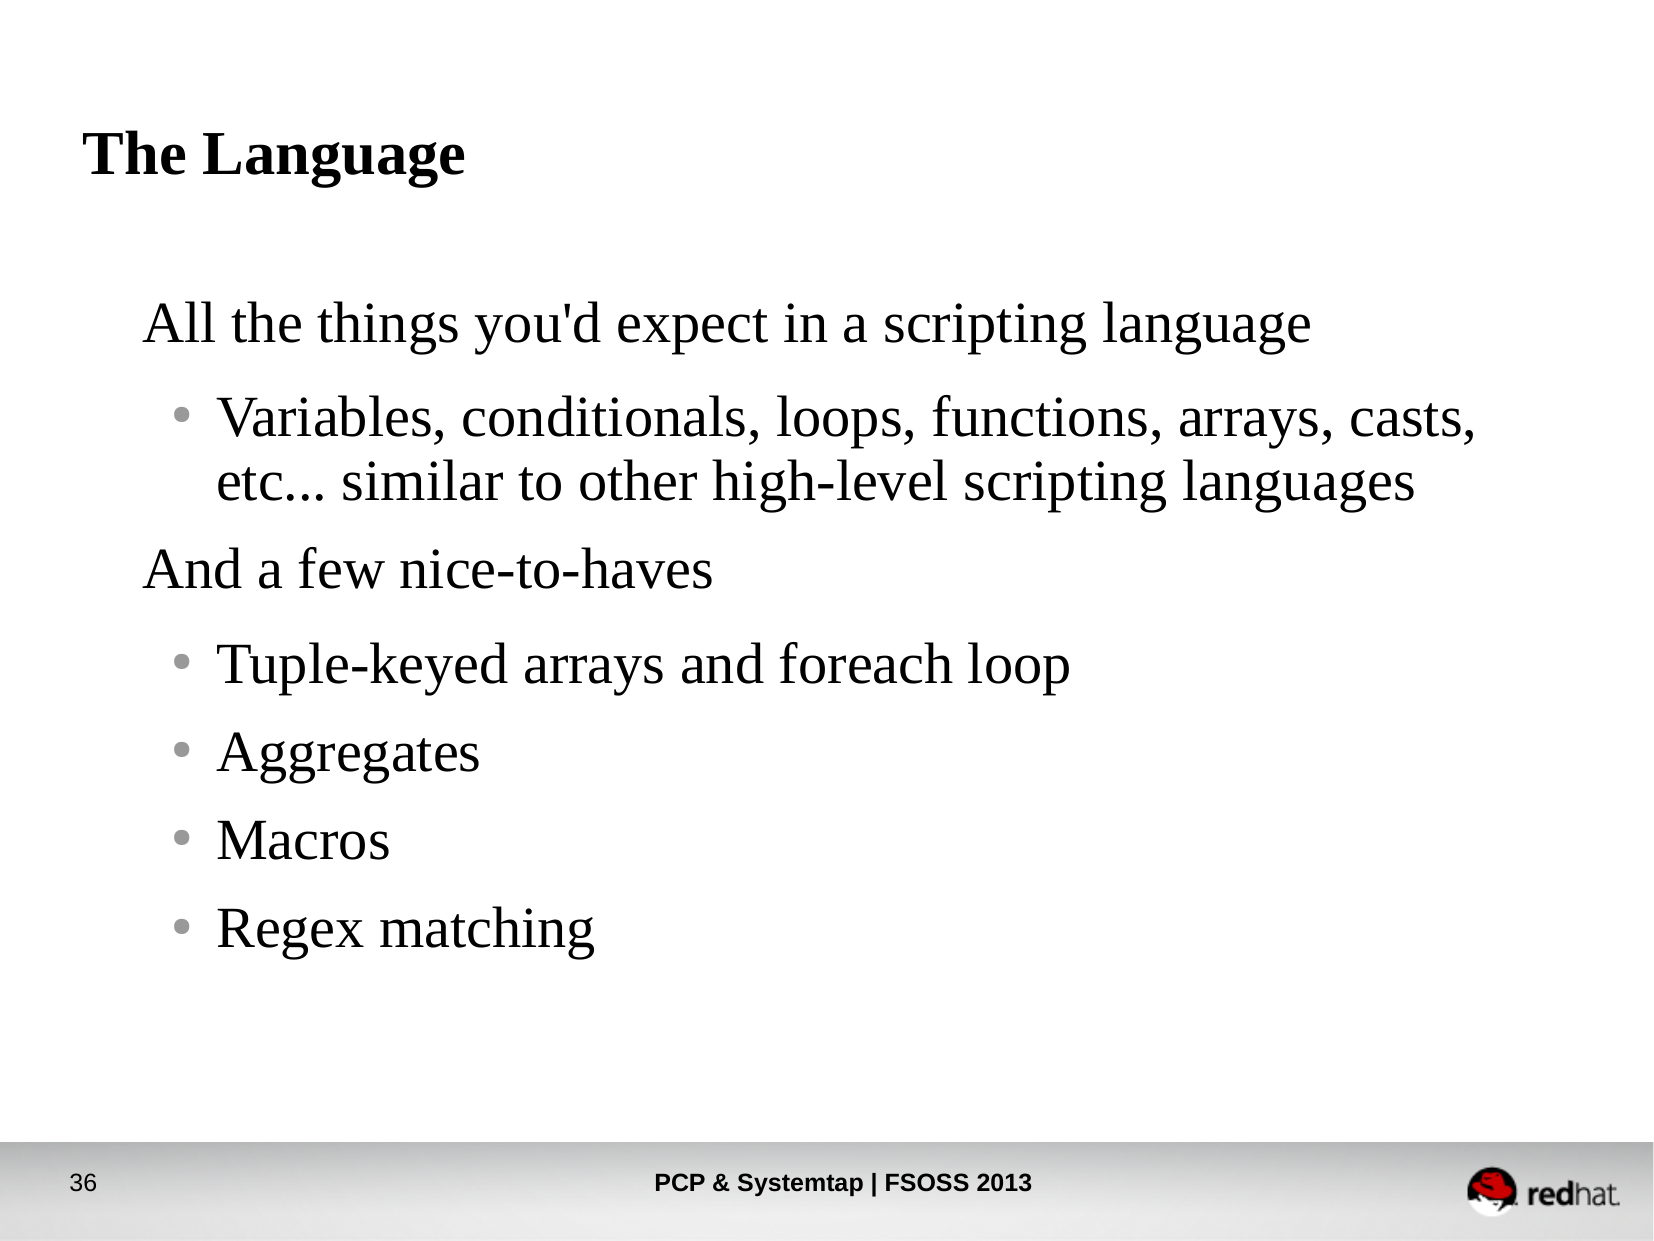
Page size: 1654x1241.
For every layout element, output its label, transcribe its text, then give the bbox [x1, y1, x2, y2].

title The Language [82, 49, 1571, 257]
list All the things you'd expect in a scripting language Variables, conditionals, loops, functions, arrays, casts, etc... similar to other high-level scripting languages And a few nice-to-haves Tuple-keyed arrays and foreach loop Aggregates Macros Regex matching [82, 290, 1538, 1094]
picture [0, 1142, 1654, 1241]
